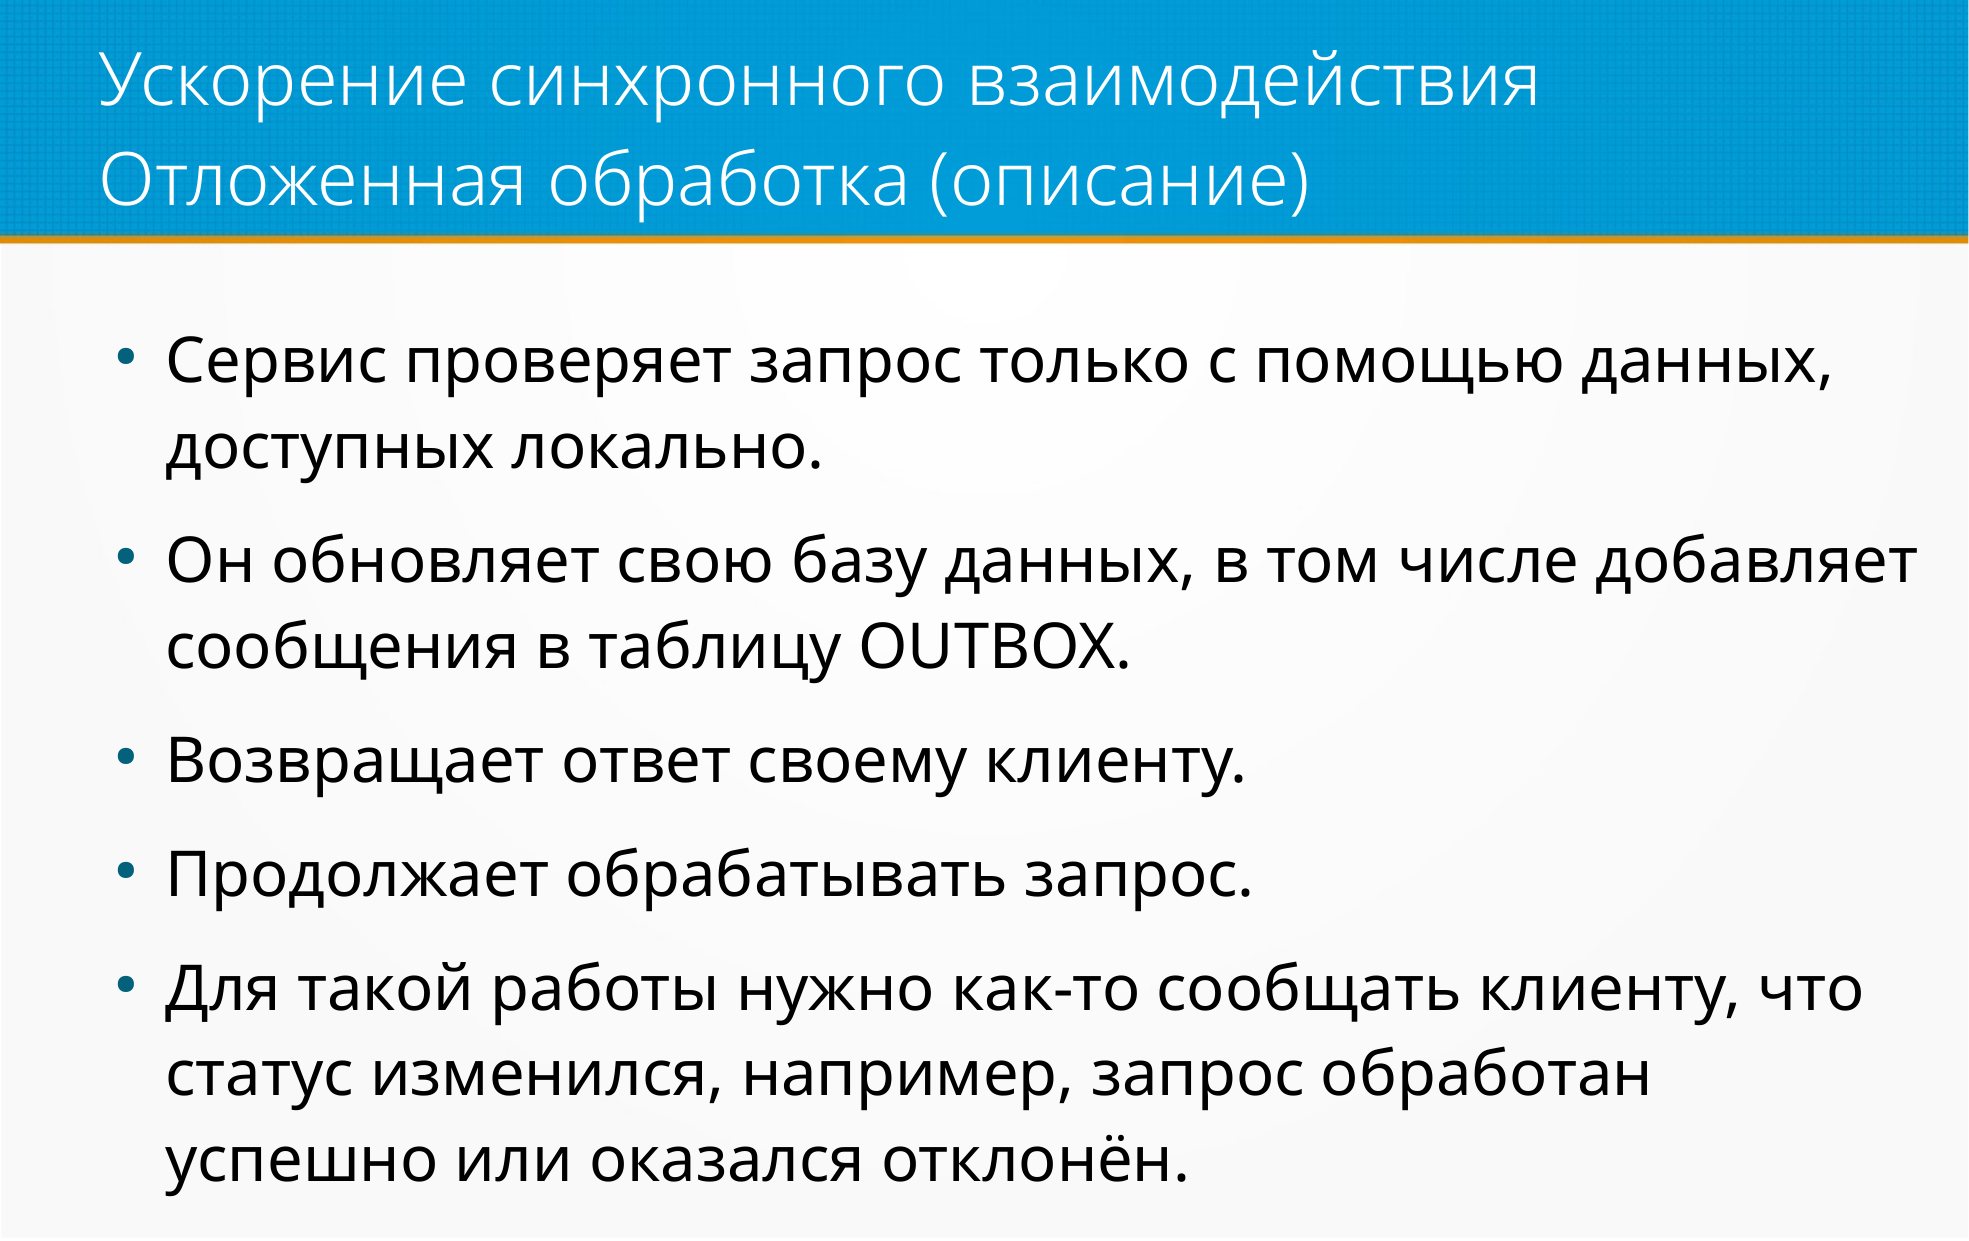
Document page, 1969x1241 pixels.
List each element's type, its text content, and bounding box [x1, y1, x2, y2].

list Сервис проверяет запрос только с помощью данных, доступных локально. Он обновляет свою базу данных, в том числе добавляет сообщения в таблицу OUTBOX. Возвращает ответ своему клиенту. Продолжает обрабатывать запрос. Для такой работы нужно как-то сообщать клиенту, что статус изменился, например, запрос обработан успешно или оказался отклонён. [98, 315, 1926, 1205]
title Ускорение синхронного взаимодействия Отложенная обработка (описание) [98, 19, 1870, 227]
picture [0, 233, 1969, 1241]
